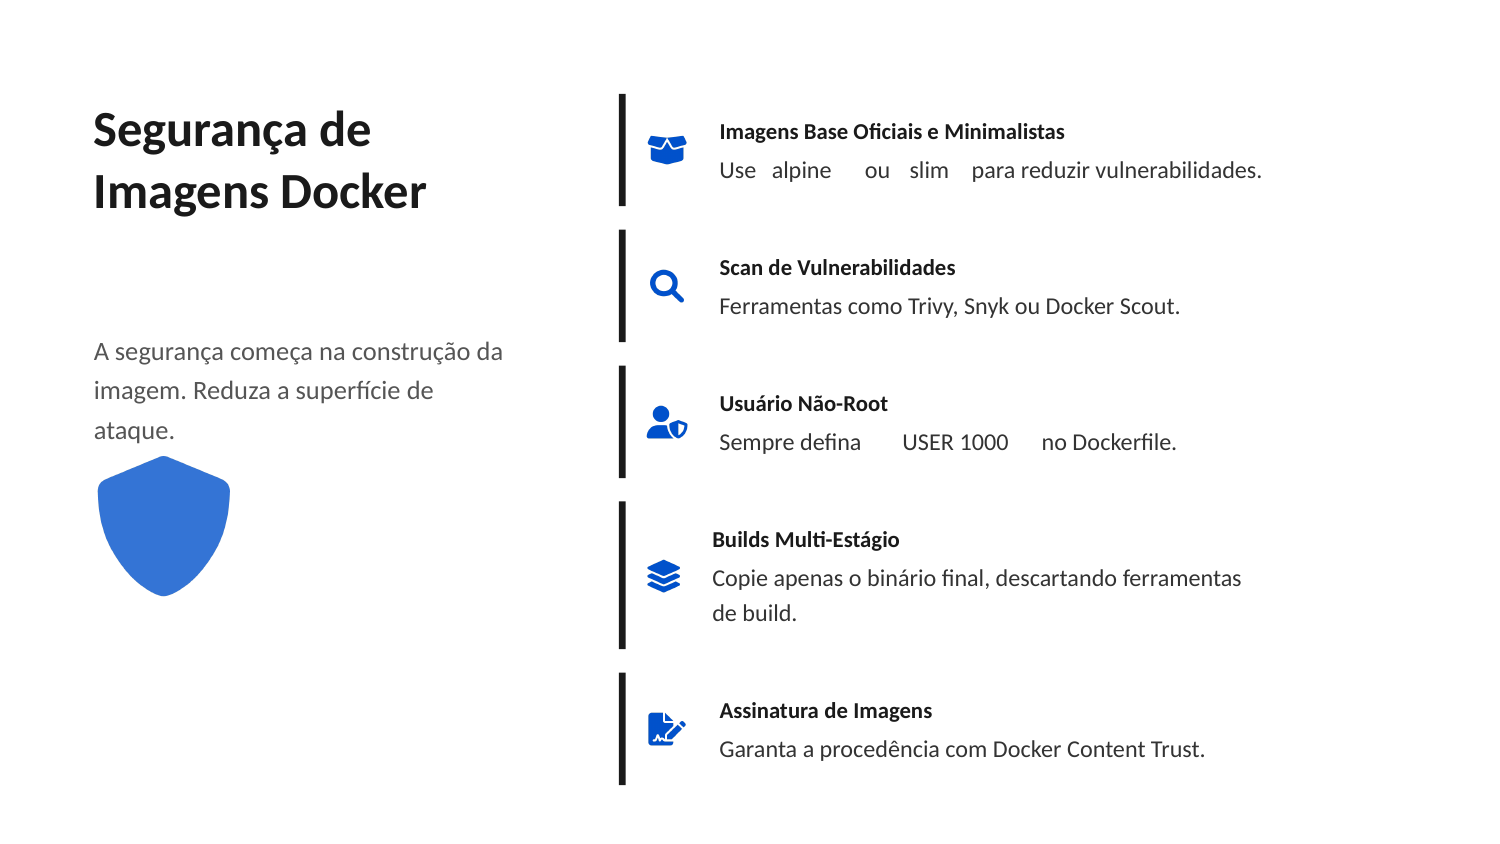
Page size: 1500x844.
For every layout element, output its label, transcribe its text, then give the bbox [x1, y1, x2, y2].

text_box Usuário Não-Root [719, 384, 889, 416]
text_box Use [719, 152, 757, 184]
text_box [618, 501, 1407, 650]
picture [646, 559, 680, 593]
picture [646, 133, 688, 167]
text_box para reduzir vulnerabilidades. [971, 152, 1263, 184]
picture [650, 269, 684, 303]
text_box de build. [712, 595, 798, 627]
text_box slim [909, 152, 950, 184]
text_box Sempre defina [719, 424, 863, 456]
text_box USER 1000 [902, 424, 1009, 456]
text_box Imagens Base Oficiais e Minimalistas [719, 112, 1066, 144]
picture [648, 712, 686, 746]
text_box [618, 229, 1407, 343]
text_box Ferramentas como Trivy, Snyk ou Docker Scout. [719, 288, 1182, 320]
text_box [618, 93, 1407, 207]
picture [646, 405, 688, 439]
picture [93, 456, 506, 597]
text_box no Dockerfile. [1041, 424, 1178, 456]
text_box Segurança de Imagens Docker [93, 93, 506, 219]
text_box Builds Multi-Estágio [712, 520, 901, 552]
text_box A segurança começa na construção da imagem. Reduza a superfície de ataque. [93, 326, 506, 445]
text_box [618, 365, 1407, 479]
text_box Garanta a procedência com Docker Content Trust. [719, 731, 1207, 763]
text_box [618, 672, 1407, 786]
text_box alpine [771, 152, 833, 184]
text_box Scan de Vulnerabilidades [719, 248, 956, 280]
text_box ou [864, 152, 891, 184]
text_box Assinatura de Imagens [719, 691, 933, 723]
text_box Copie apenas o binário final, descartando ferramentas [712, 560, 1243, 592]
